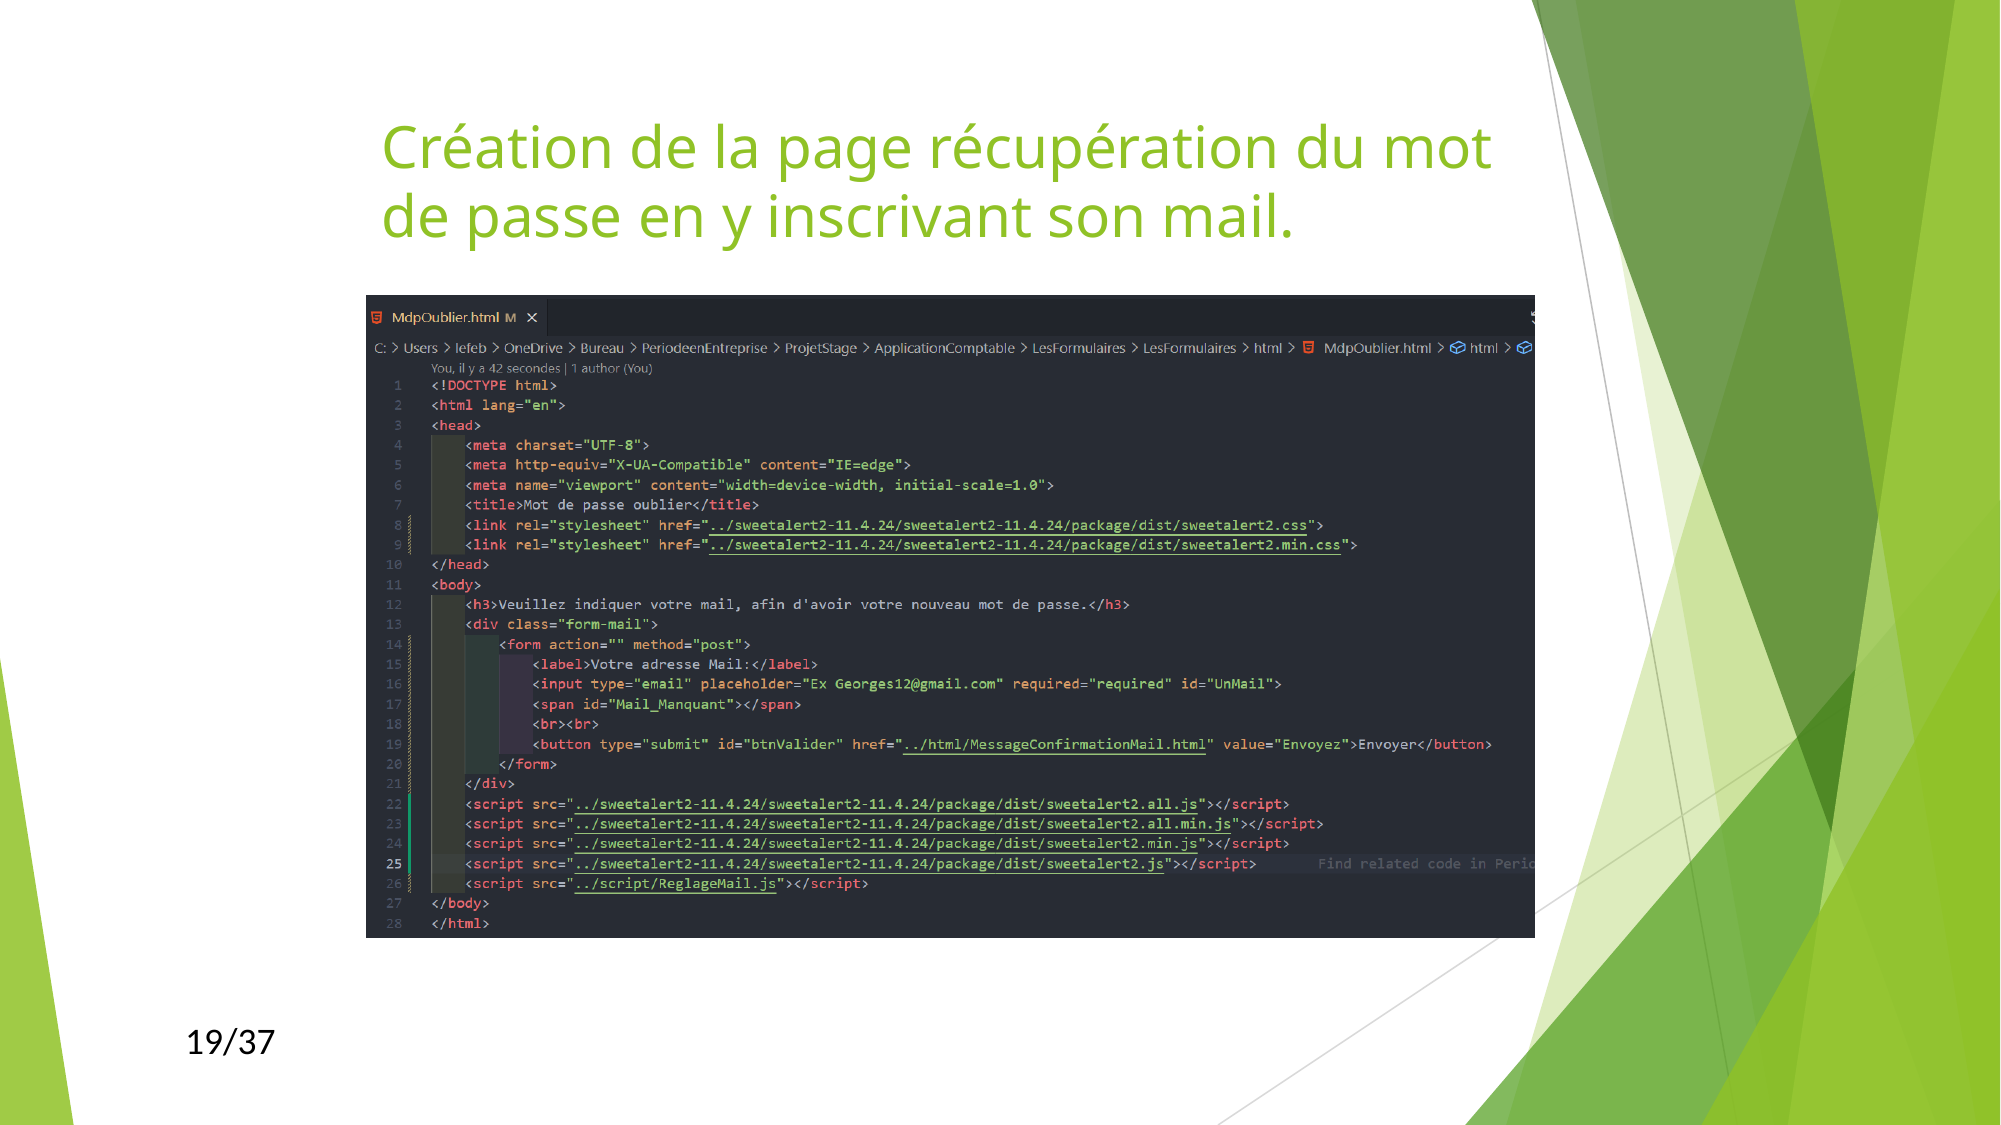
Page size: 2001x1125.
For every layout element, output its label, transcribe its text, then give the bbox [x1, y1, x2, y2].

text_box 19/37 [170, 1009, 309, 1071]
picture [366, 295, 1535, 938]
title Création de la page récupération du mot de passe en y inscrivant son mail. [366, 102, 1535, 270]
